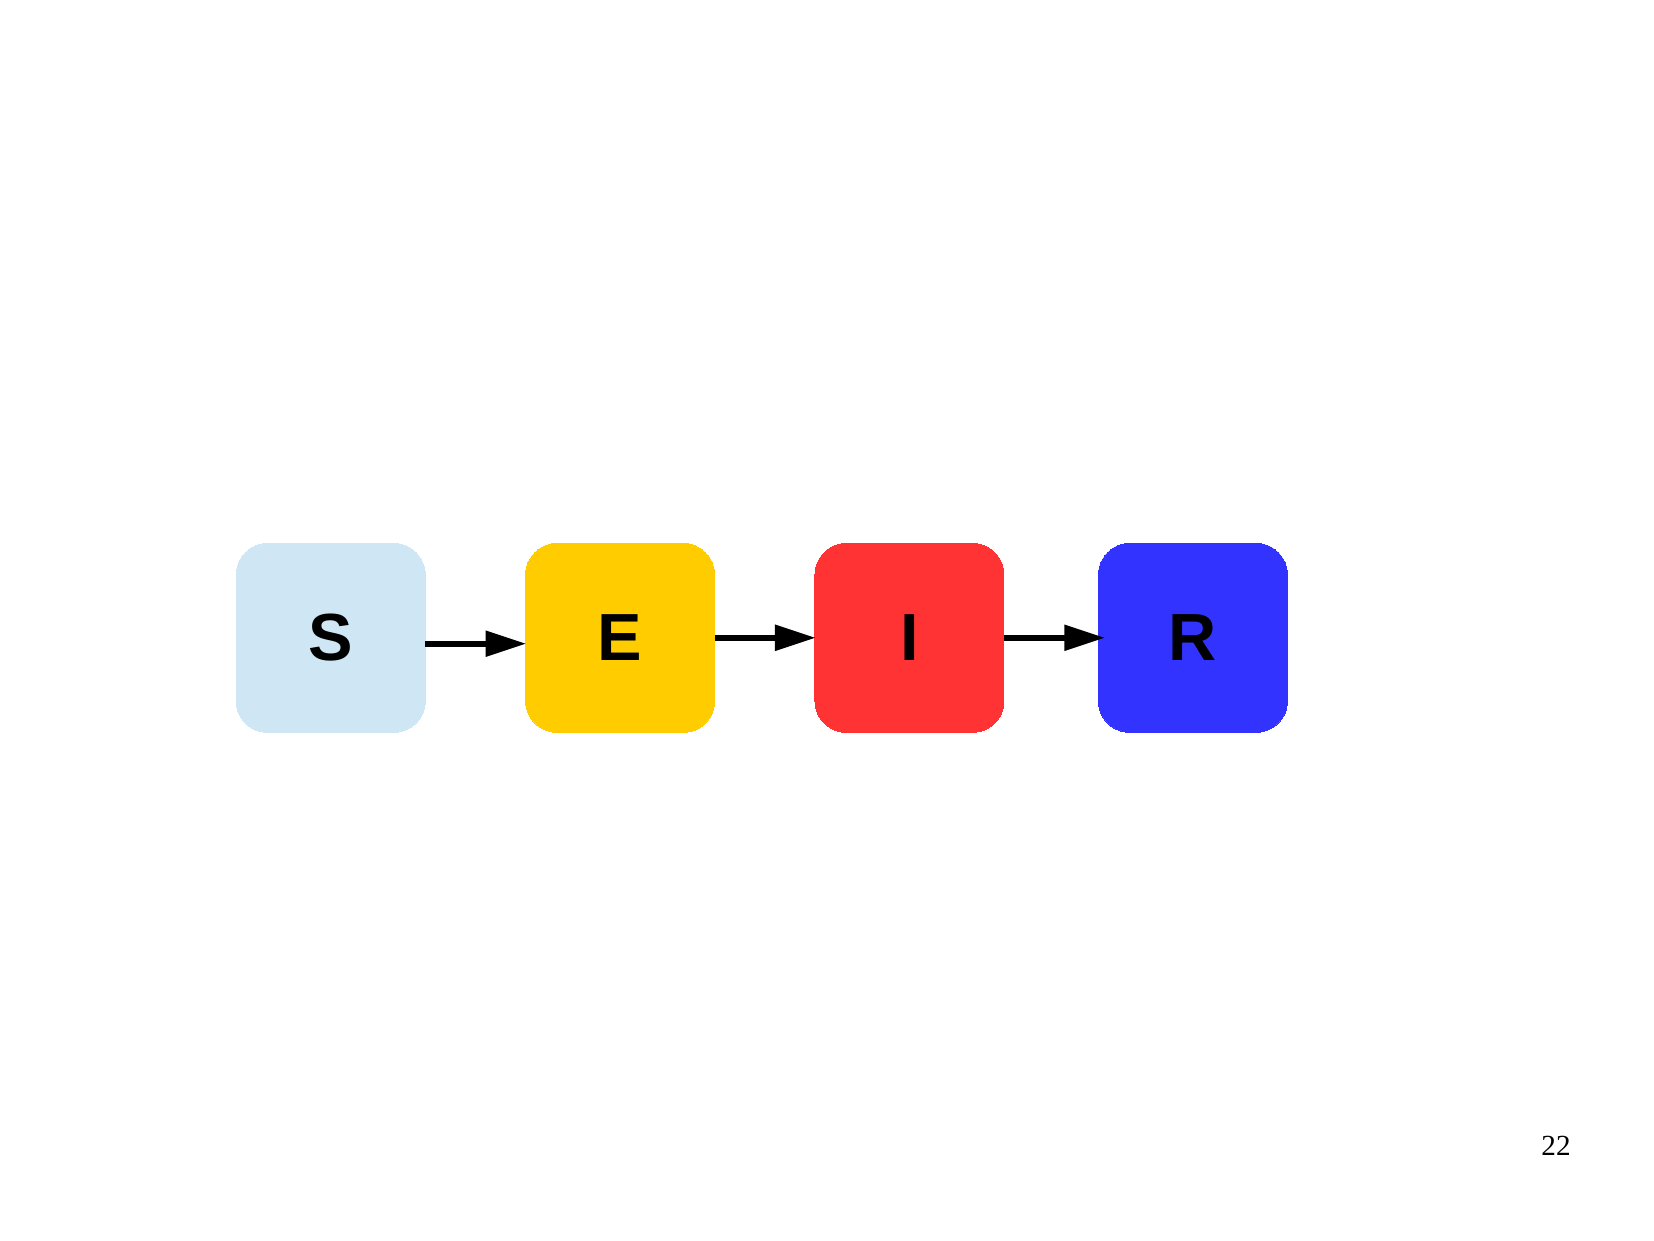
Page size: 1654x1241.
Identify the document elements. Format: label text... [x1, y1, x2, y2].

text_box E [525, 543, 715, 733]
text_box I [814, 543, 1004, 733]
text_box S [236, 543, 426, 733]
text_box R [1098, 543, 1288, 733]
